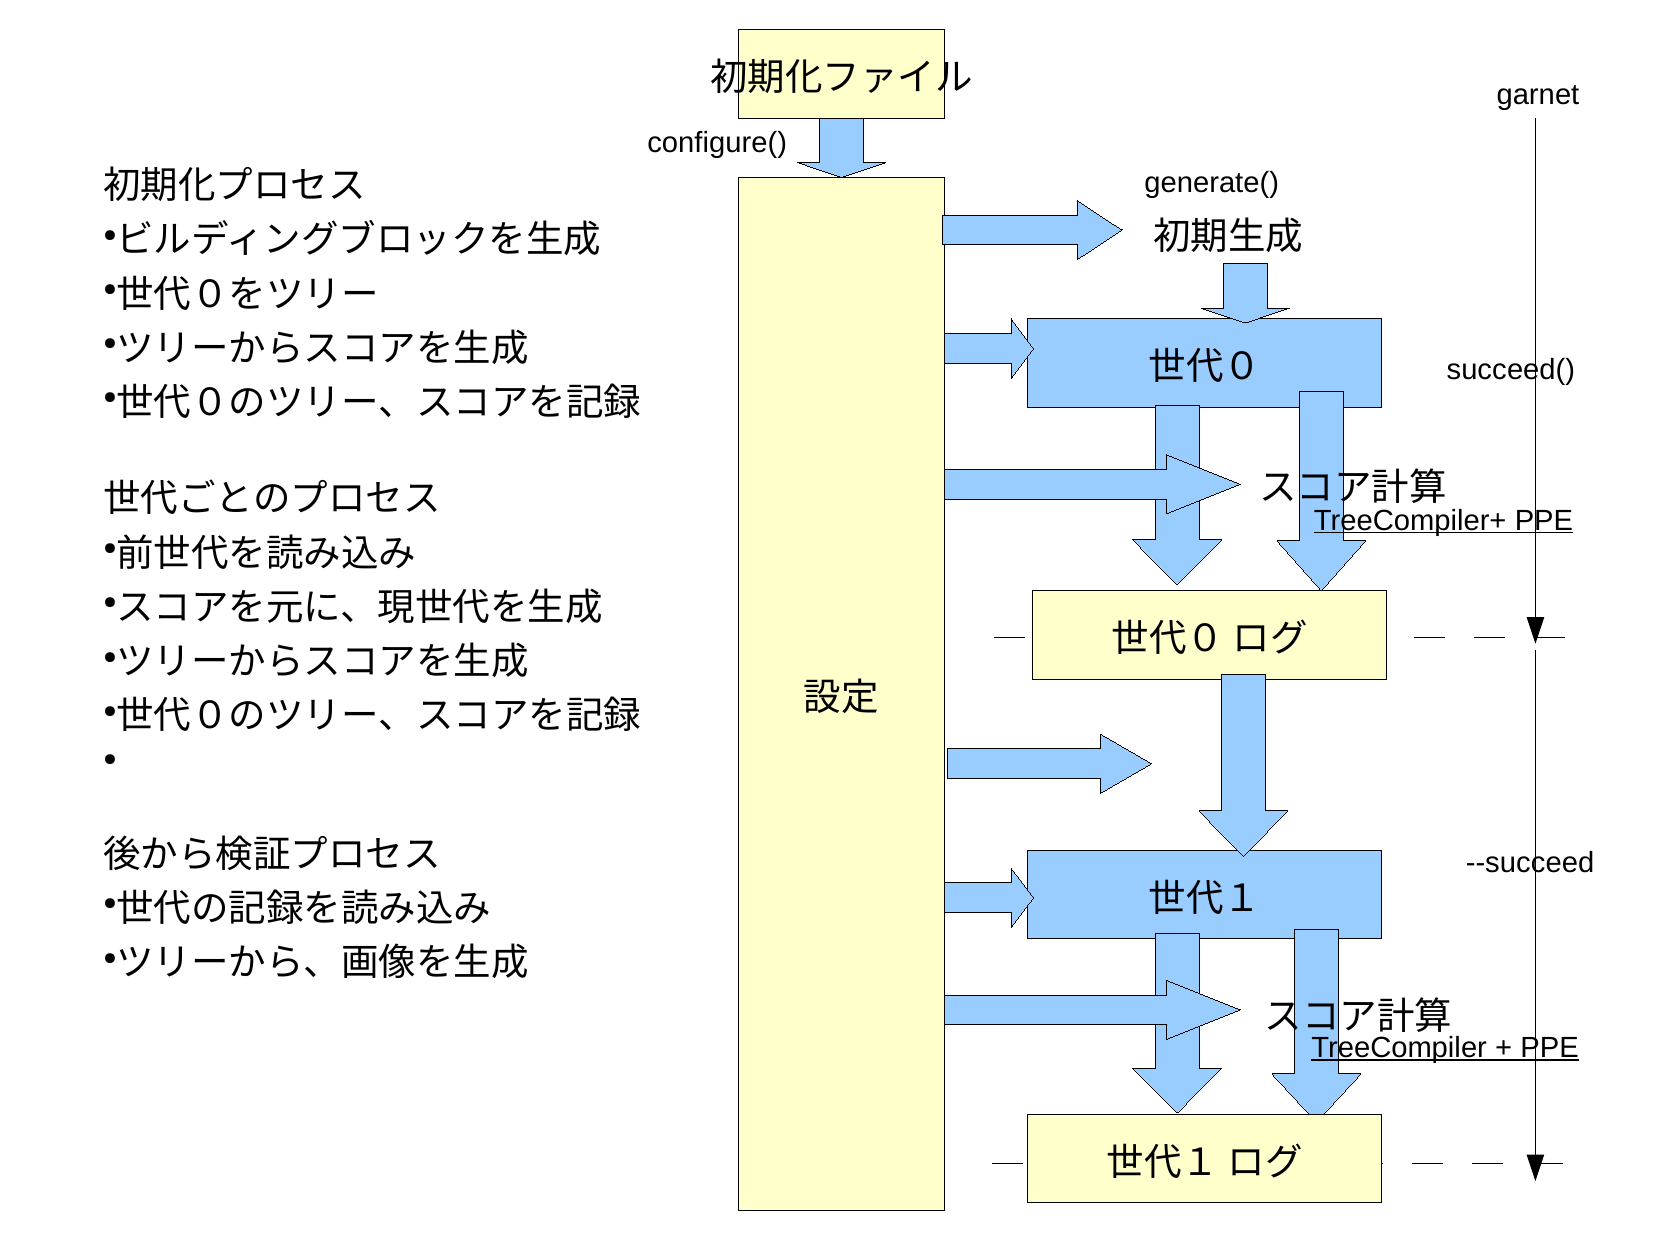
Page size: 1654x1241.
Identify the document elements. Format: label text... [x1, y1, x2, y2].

text_box [944, 868, 1034, 928]
text_box succeed() [1431, 345, 1591, 394]
text_box 設定 [738, 177, 945, 1211]
text_box generate() [1129, 159, 1295, 207]
text_box configure() [632, 118, 803, 166]
text_box 世代１ [1027, 850, 1382, 939]
text_box [1277, 540, 1363, 590]
text_box 世代１ ログ [1027, 1114, 1382, 1203]
text_box [1272, 1032, 1361, 1114]
text_box [944, 318, 1034, 379]
text_box --succeed [1451, 838, 1610, 887]
text_box [942, 200, 1123, 260]
text_box [1294, 929, 1339, 978]
text_box 世代０ [1027, 318, 1382, 408]
text_box スコア計算 [1249, 978, 1452, 1032]
text_box 初期生成 [1138, 198, 1319, 252]
text_box garnet [1481, 70, 1595, 119]
text_box [1299, 391, 1344, 449]
text_box スコア計算 [1244, 449, 1447, 502]
text_box TreeCompiler+ PPE [1299, 496, 1589, 544]
text_box [1199, 674, 1288, 857]
text_box [1201, 263, 1290, 323]
text_box 初期化プロセス ビルディングブロックを生成 世代０をツリー ツリーからスコアを生成 世代０のツリー、スコアを記録 世代ごとのプロセス 前世代を読み込み スコアを元に、現世代を生成 ツリーからスコアを生成 世代０のツリー、スコアを記録 後から検証プロセス 世代の記録を読み込み ツリーから、画像を生成 [88, 147, 709, 763]
text_box 世代０ ログ [1032, 590, 1387, 680]
text_box [944, 933, 1241, 1113]
text_box TreeCompiler + PPE [1296, 1023, 1595, 1071]
text_box [797, 118, 886, 178]
text_box [944, 405, 1241, 585]
text_box 初期化ファイル [738, 29, 945, 119]
text_box [947, 734, 1152, 794]
